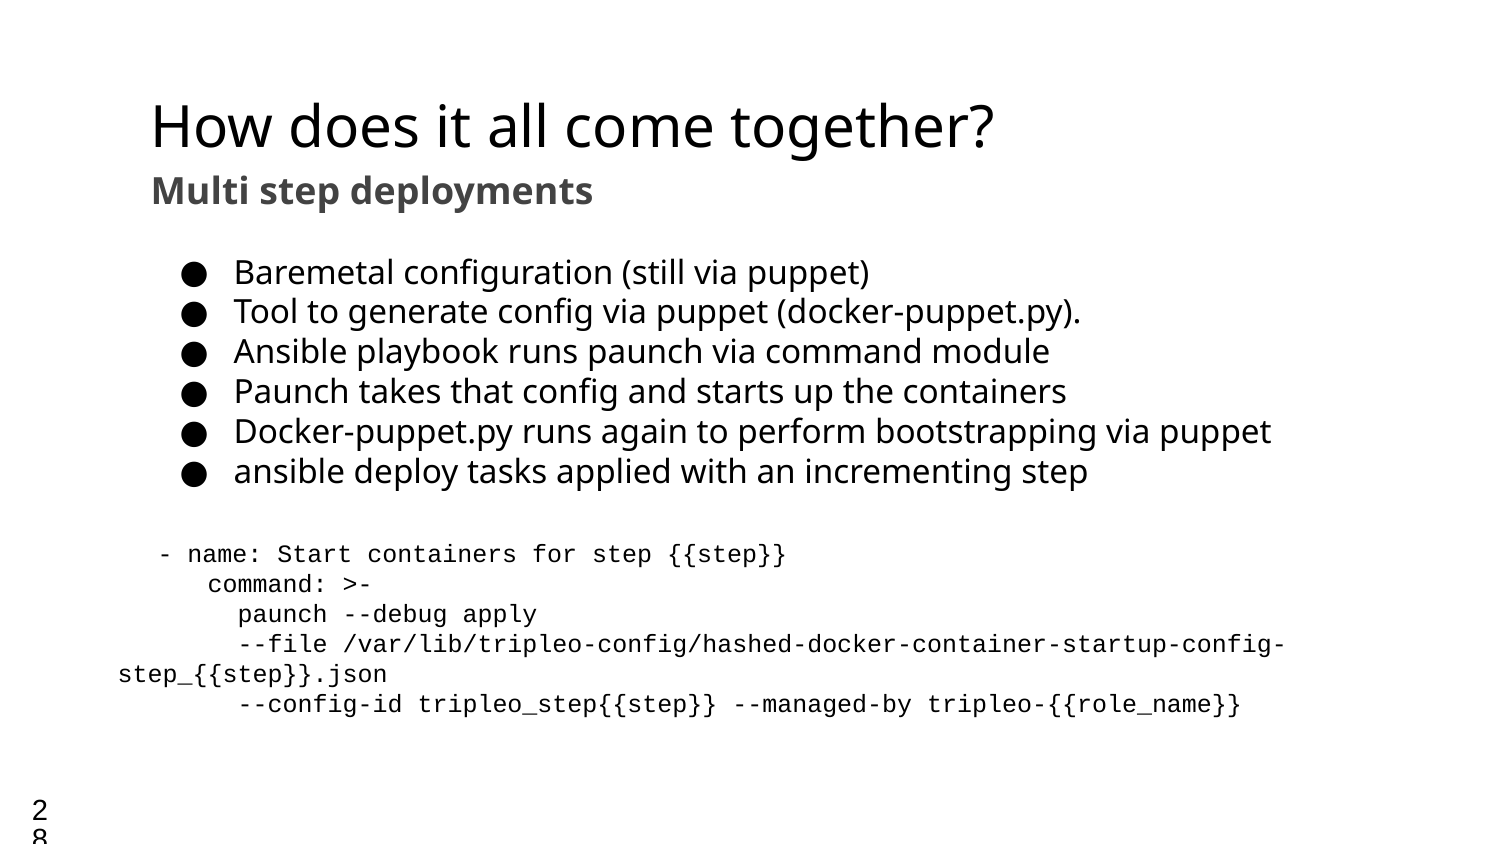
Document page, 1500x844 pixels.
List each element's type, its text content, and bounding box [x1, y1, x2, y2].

title How does it all come together? [135, 0, 1365, 152]
text_box - name: Start containers for step {{step}} command: >- paunch --debug apply --file /var/lib/tripleo-config/hashed-docker-container-startup-config-step_{{step}}.json --config-id tripleo_step{{step}} --managed-by tripleo-{{role_name}} [102, 503, 1369, 748]
slide_number <number> [16, 776, 77, 842]
text_box Baremetal configuration (still via puppet) Tool to generate config via puppet (docker-puppet.py). Ansible playbook runs paunch via command module Paunch takes that config and starts up the containers Docker-puppet.py runs again to perform bootstrapping via puppet ansible deploy tasks applied with an incrementing step [143, 220, 1373, 521]
subtitle Multi step deployments [135, 152, 1365, 261]
